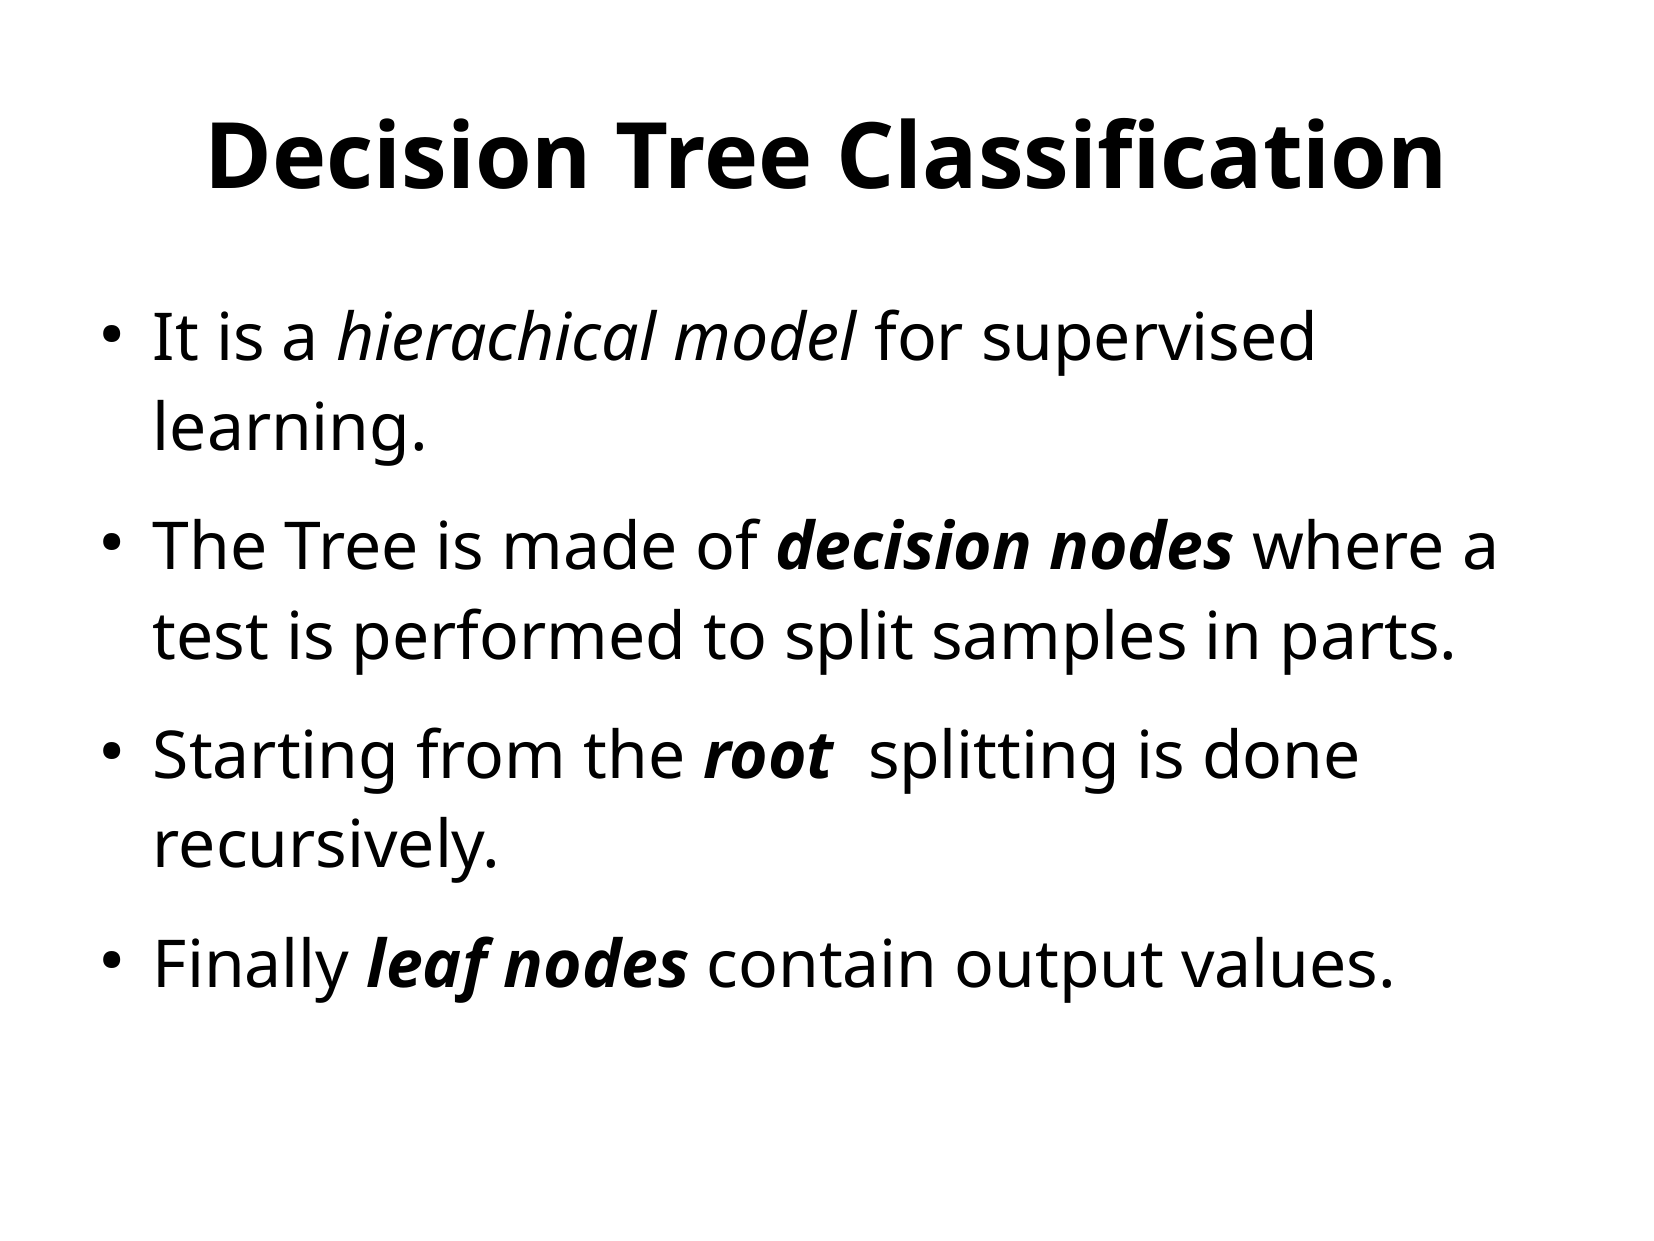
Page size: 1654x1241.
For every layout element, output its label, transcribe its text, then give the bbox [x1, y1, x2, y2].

title Decision Tree Classification [82, 49, 1571, 257]
list It is a hierachical model for supervised learning. The Tree is made of decision nodes where a test is performed to split samples in parts. Starting from the root splitting is done recursively. Finally leaf nodes contain output values. [82, 290, 1571, 1010]
